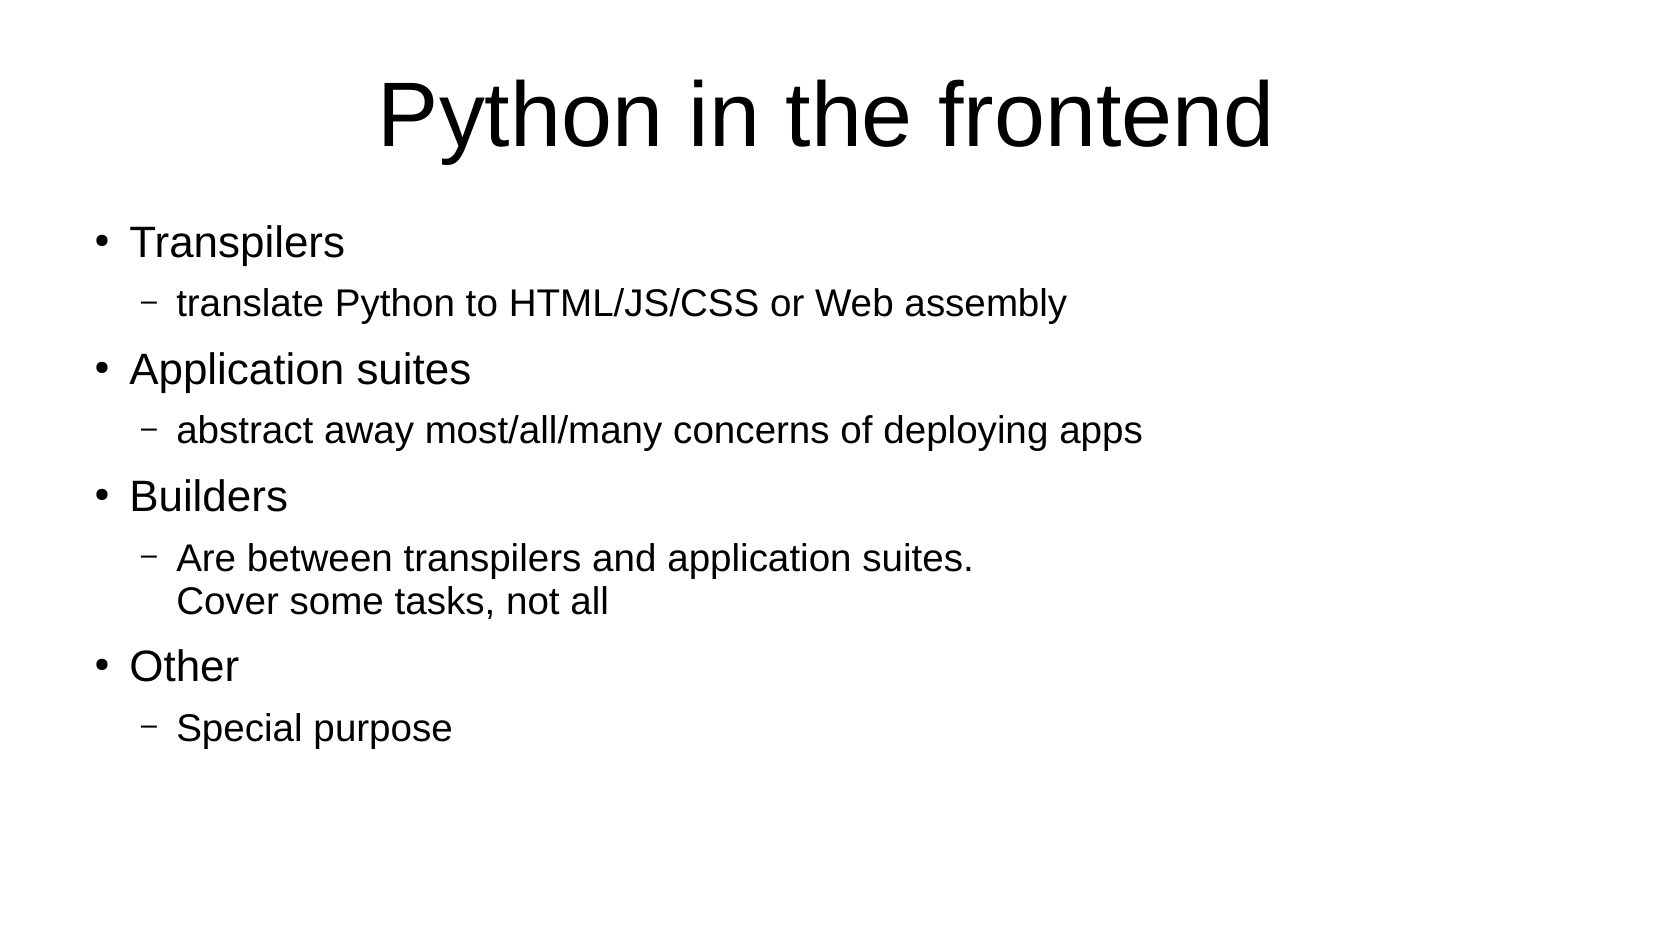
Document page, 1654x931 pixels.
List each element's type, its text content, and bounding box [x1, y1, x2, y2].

title Python in the frontend [82, 37, 1571, 193]
list Transpilers translate Python to HTML/JS/CSS or Web assembly Application suites abstract away most/all/many concerns of deploying apps Builders Are between transpilers and application suites. Cover some tasks, not all Other Special purpose [82, 217, 1571, 758]
